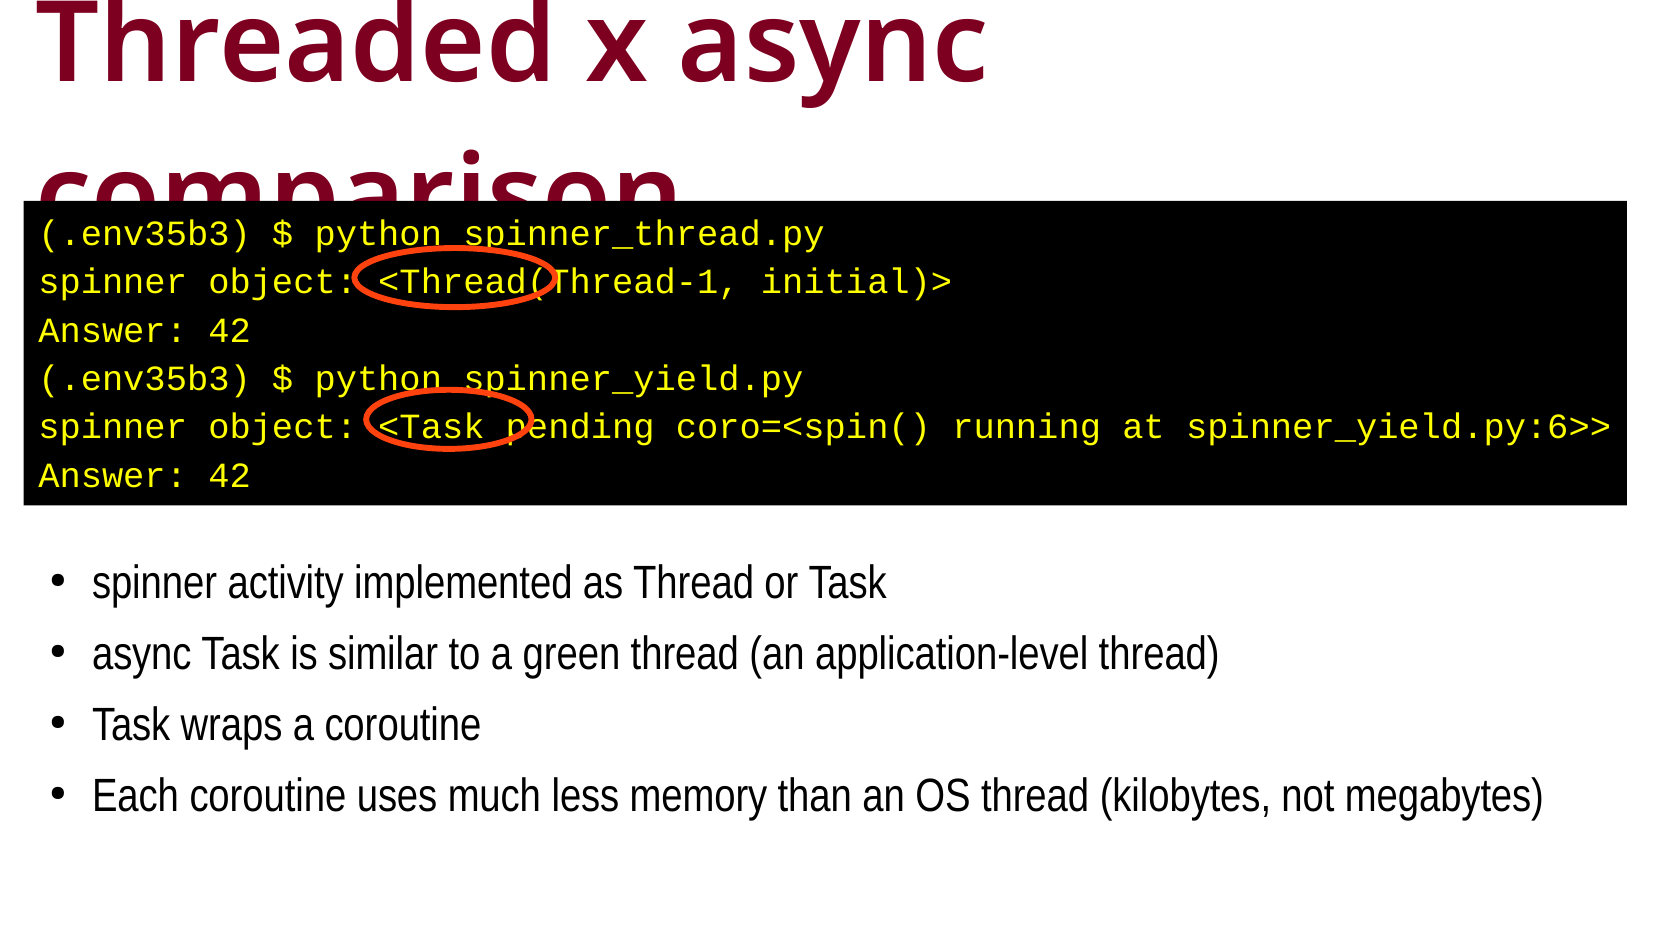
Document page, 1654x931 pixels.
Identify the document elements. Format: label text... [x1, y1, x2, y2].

list spinner activity implemented as Thread or Task async Task is similar to a green thread (an application-level thread) Task wraps a coroutine Each coroutine uses much less memory than an OS thread (kilobytes, not megabytes) [35, 555, 1571, 827]
title Threaded x async comparison [35, 37, 1571, 193]
text_box (.env35b3) $ python spinner_thread.py spinner object: <Thread(Thread-1, initial)> Answer: 42 (.env35b3) $ python spinner_yield.py spinner object: <Task pending coro=<spin() running at spinner_yield.py:6>> Answer: 42 [23, 200, 1627, 497]
